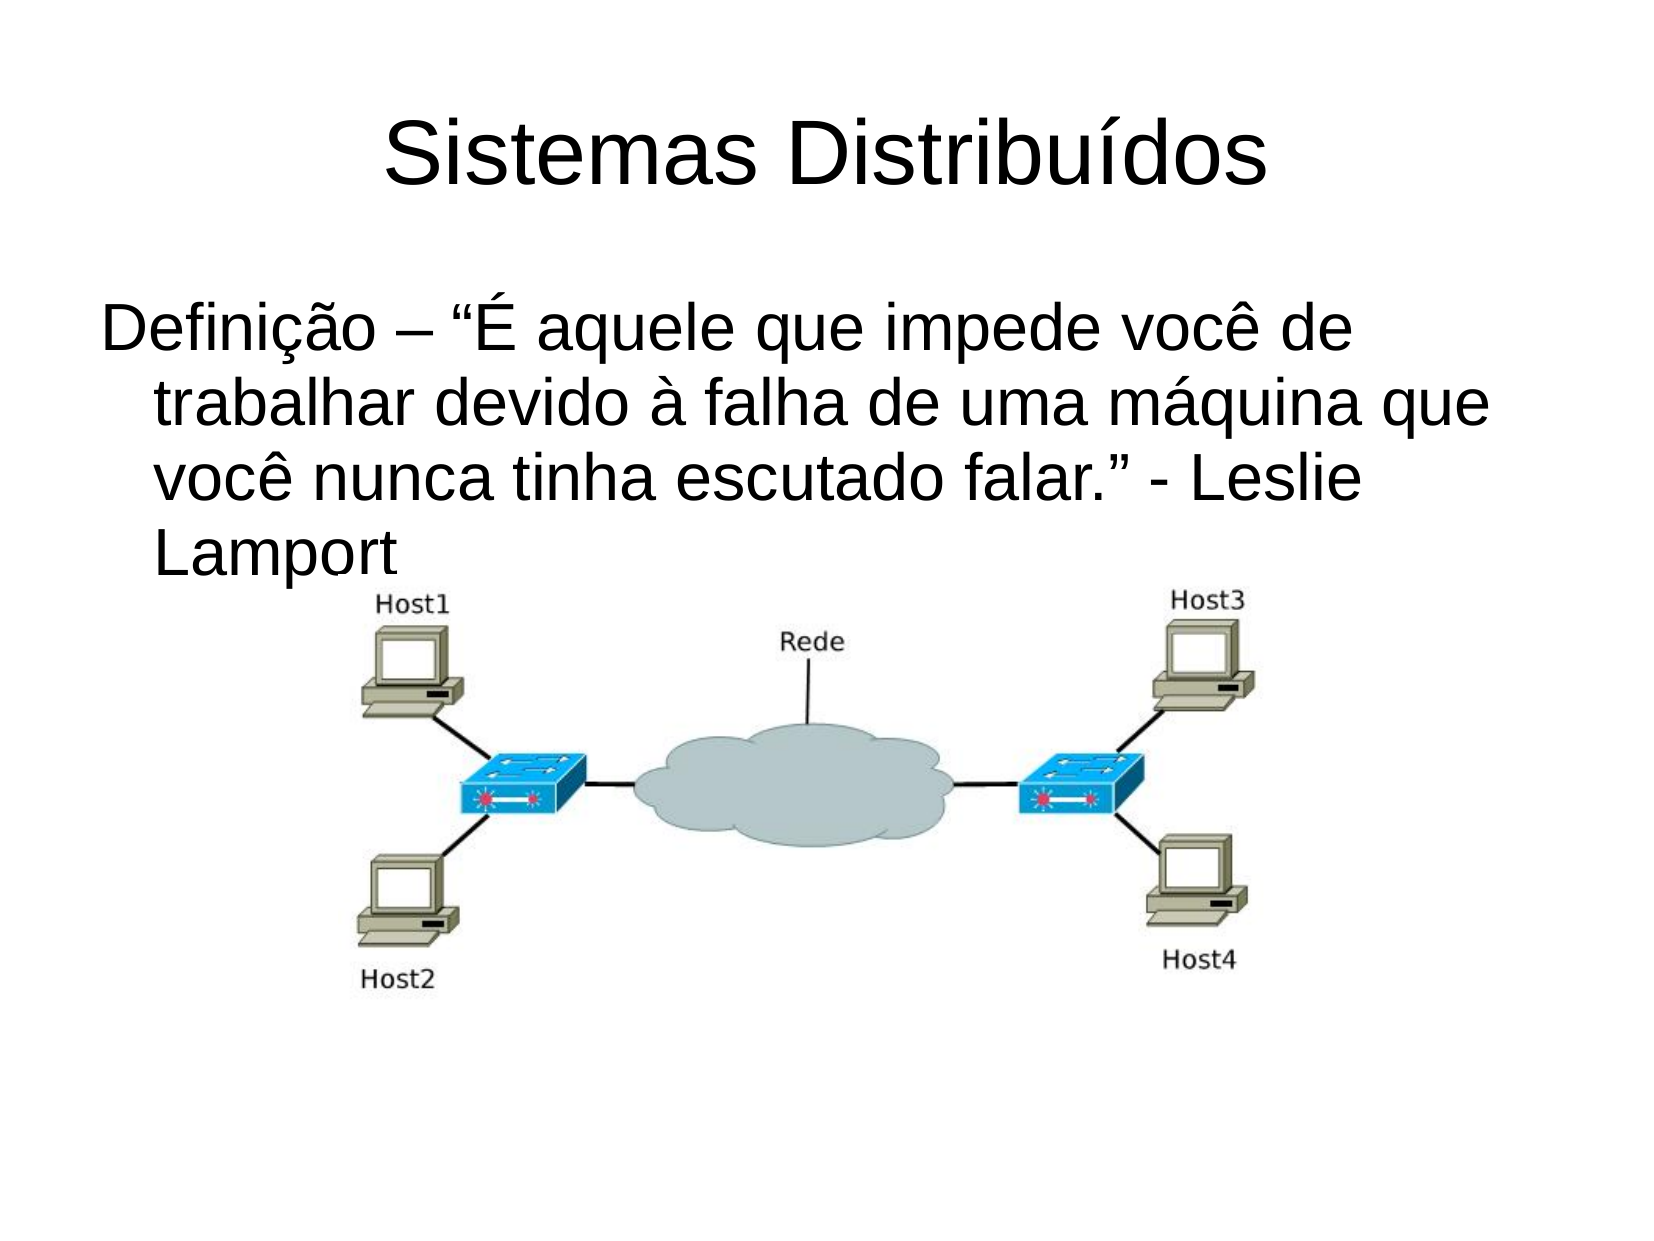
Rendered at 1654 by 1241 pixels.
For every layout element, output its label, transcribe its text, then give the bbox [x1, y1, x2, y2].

picture [338, 574, 1270, 1004]
title Sistemas Distribuídos [82, 49, 1571, 257]
list Definição – “É aquele que impede você de trabalhar devido à falha de uma máquina que você nunca tinha escutado falar.” - Leslie Lamport [82, 290, 1571, 1094]
